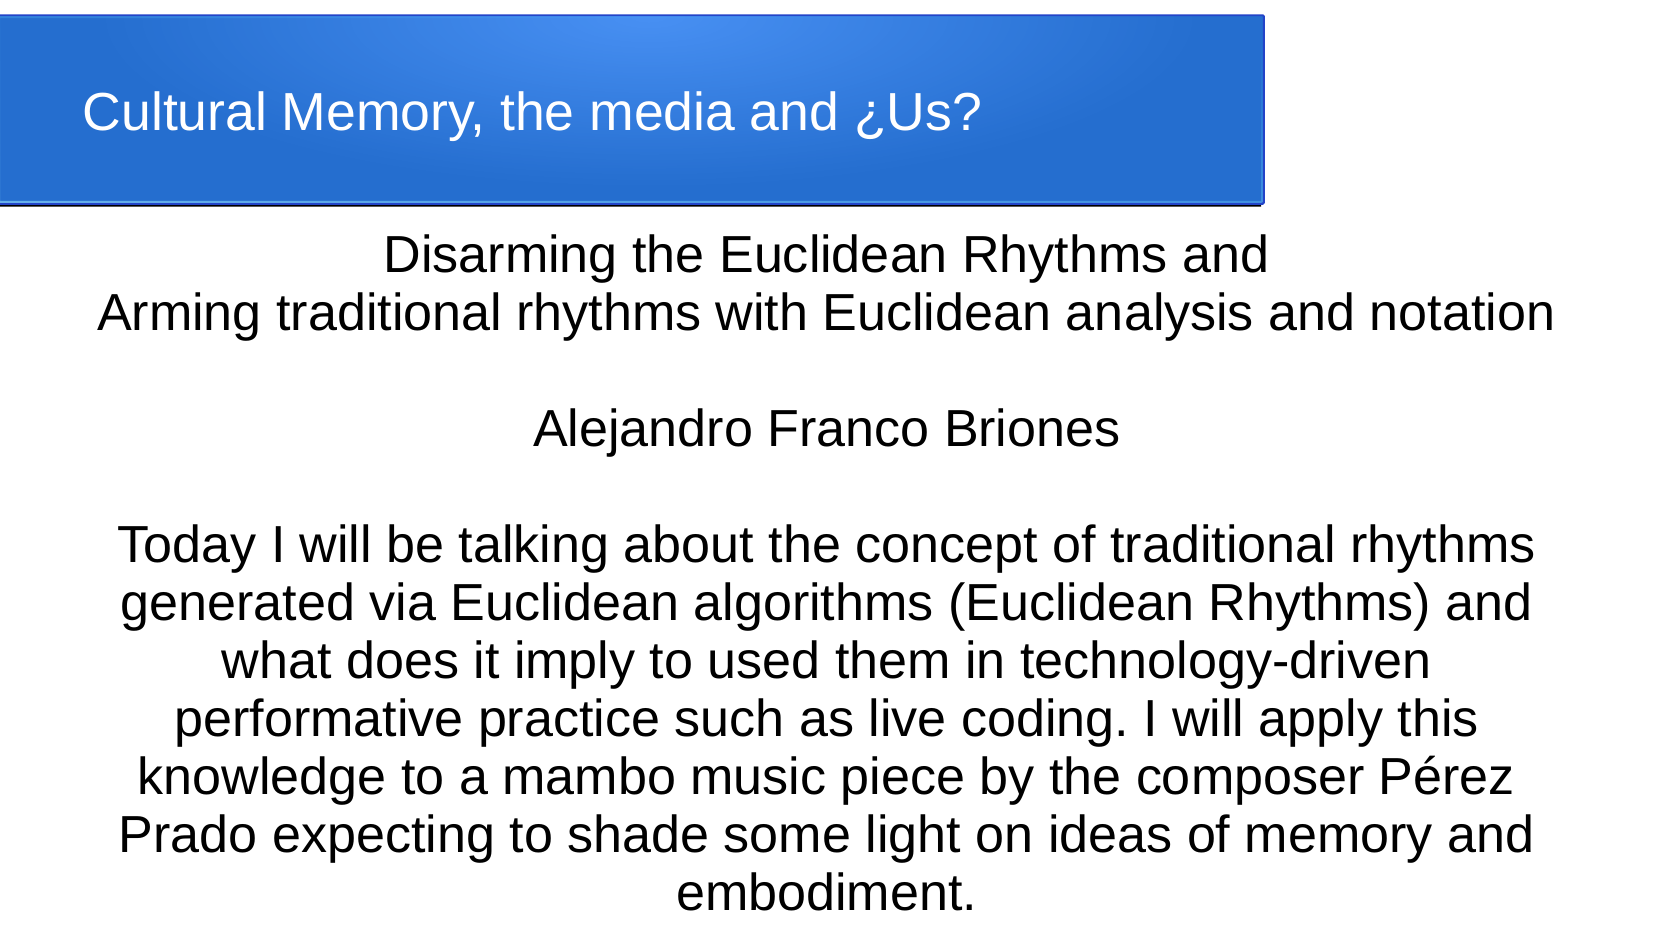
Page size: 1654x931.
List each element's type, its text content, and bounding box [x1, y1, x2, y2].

subtitle Disarming the Euclidean Rhythms and Arming traditional rhythms with Euclidean analysis and notation Alejandro Franco Briones Today I will be talking about the concept of traditional rhythms generated via Euclidean algorithms (Euclidean Rhythms) and what does it imply to used them in technology-driven performative practice such as live coding. I will apply this knowledge to a mambo music piece by the composer Pérez Prado expecting to shade some light on ideas of memory and embodiment. [82, 225, 1571, 931]
title Cultural Memory, the media and ¿Us? [82, 35, 1235, 189]
